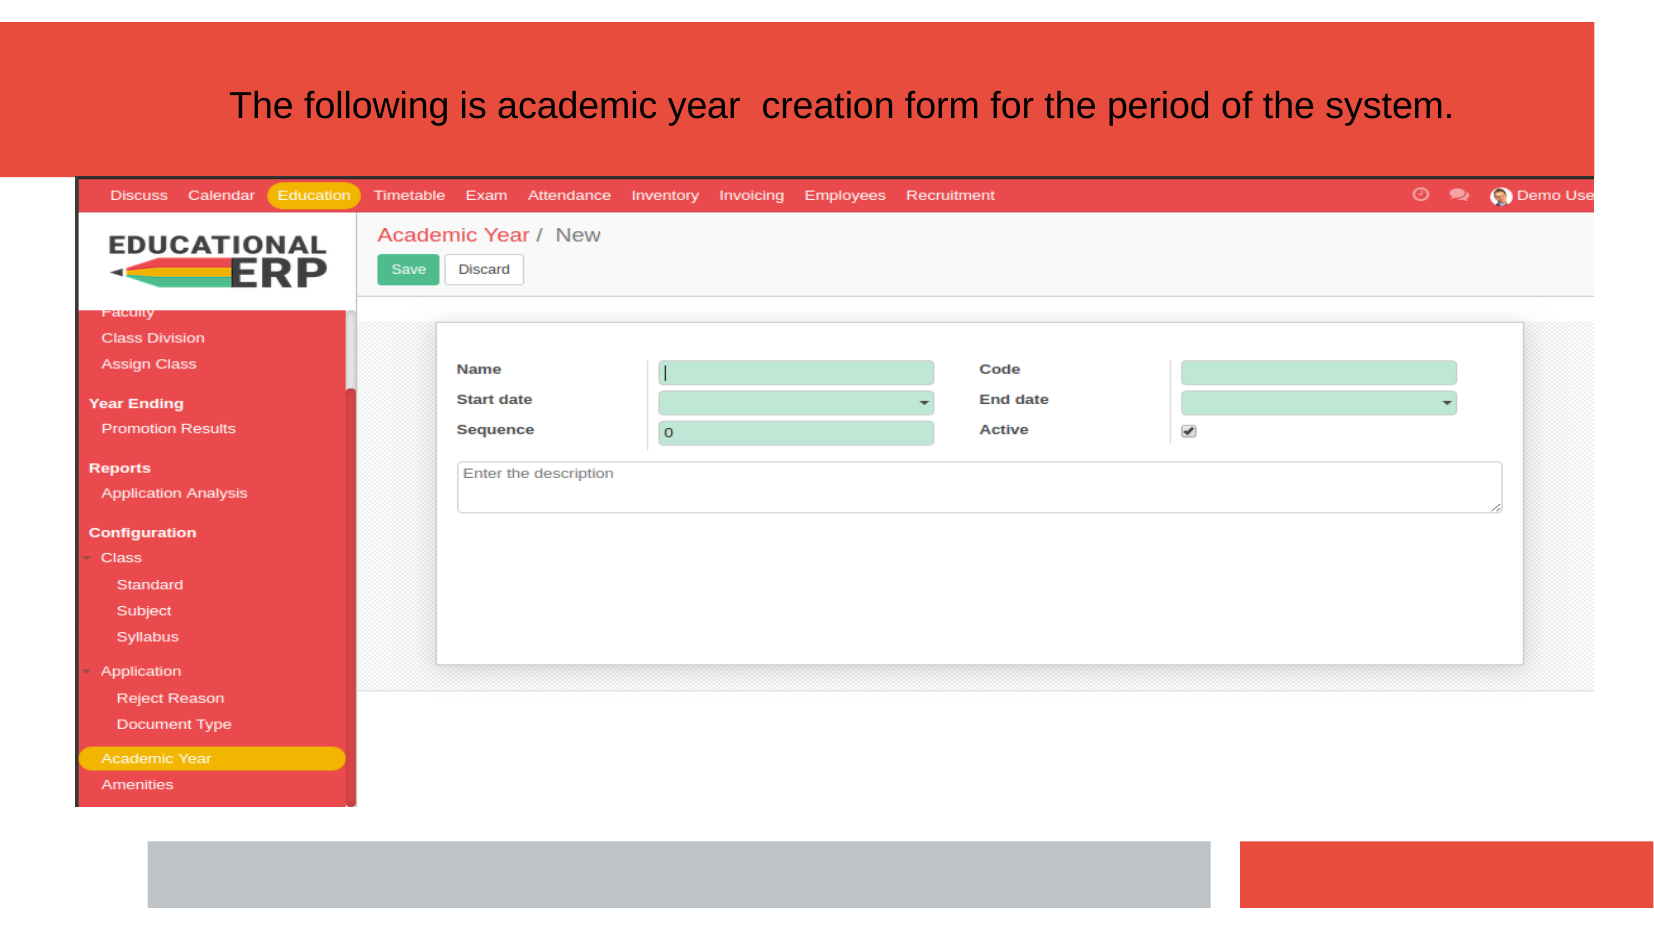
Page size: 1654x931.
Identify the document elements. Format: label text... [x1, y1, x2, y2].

picture [75, 176, 1594, 807]
text_box The following is academic year creation form for the period of the system. [214, 77, 1471, 135]
